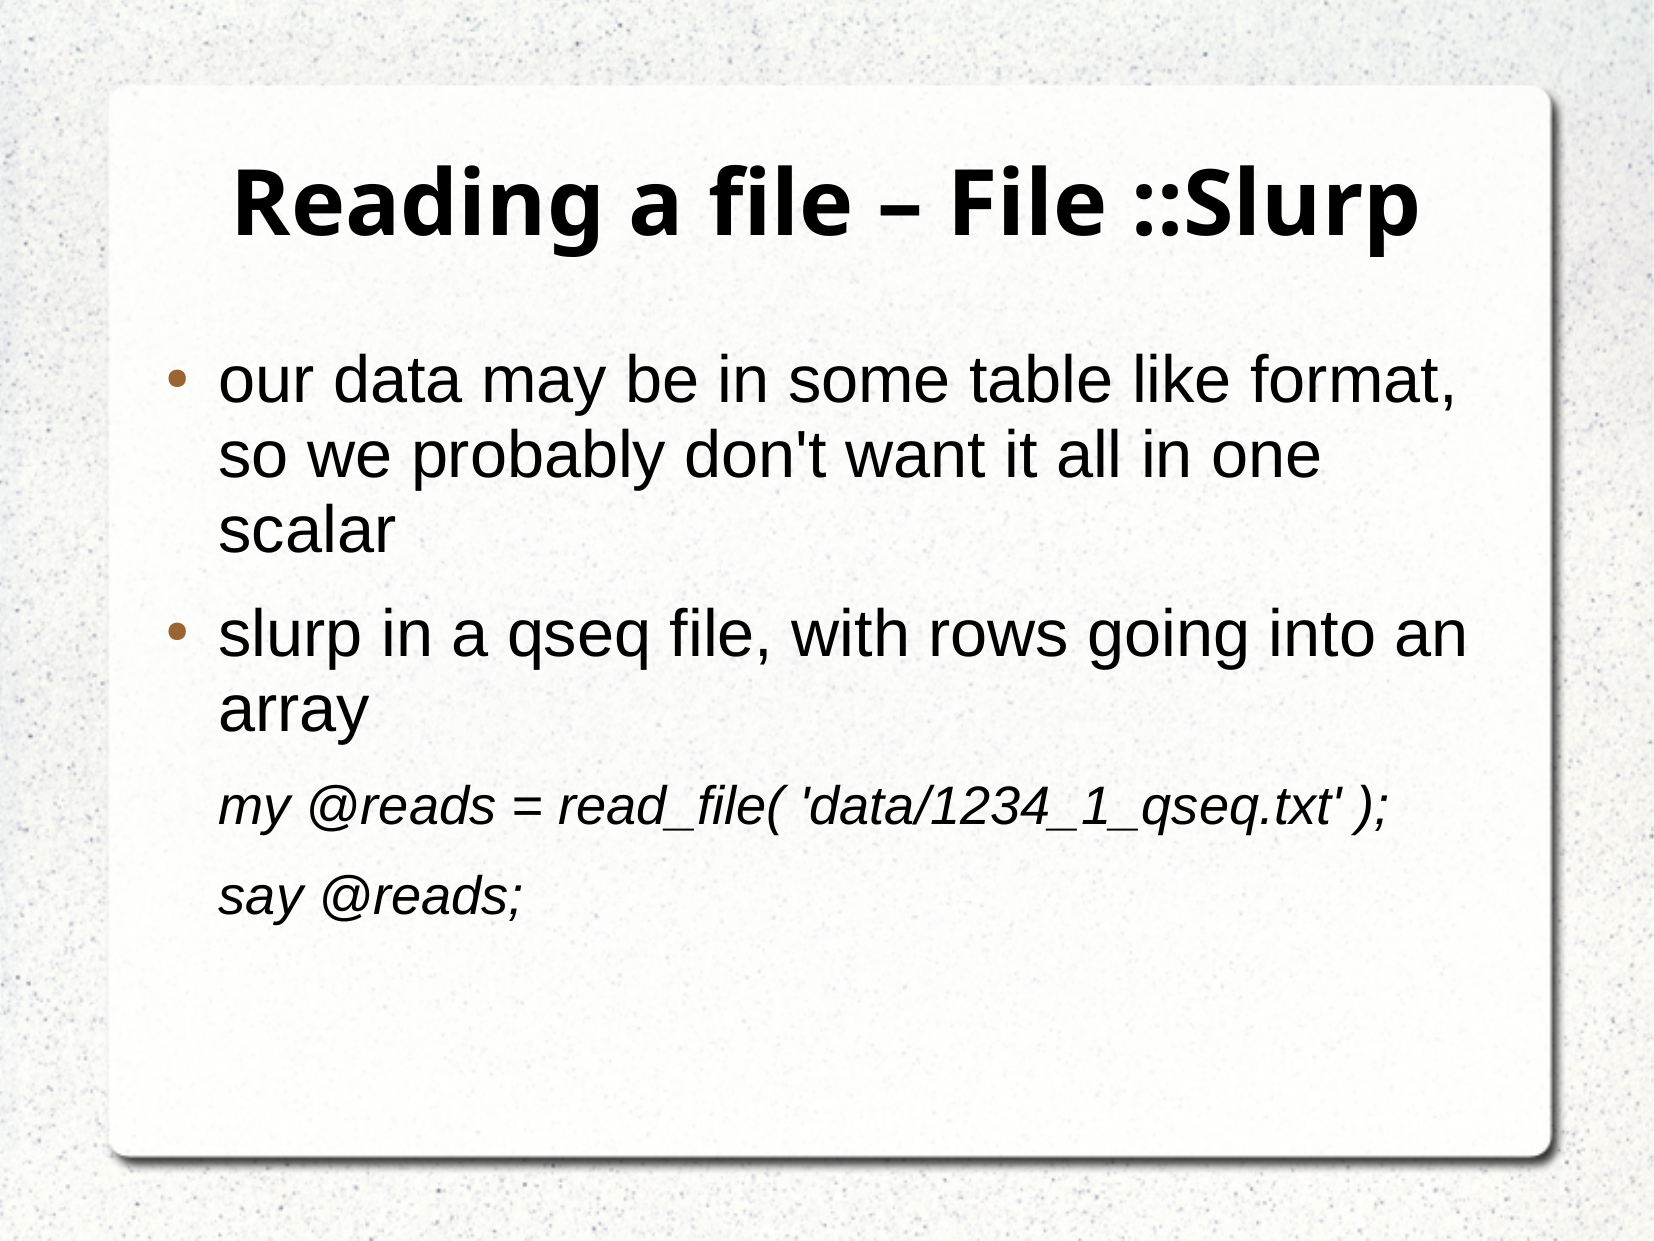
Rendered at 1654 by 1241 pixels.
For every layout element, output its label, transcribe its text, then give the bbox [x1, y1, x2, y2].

title Reading a file – File ::Slurp [118, 96, 1536, 304]
picture [0, 0, 1654, 1241]
list our data may be in some table like format, so we probably don't want it all in one scalar slurp in a qseq file, with rows going into an array my @reads = read_file( 'data/1234_1_qseq.txt' ); say @reads; [147, 342, 1506, 978]
